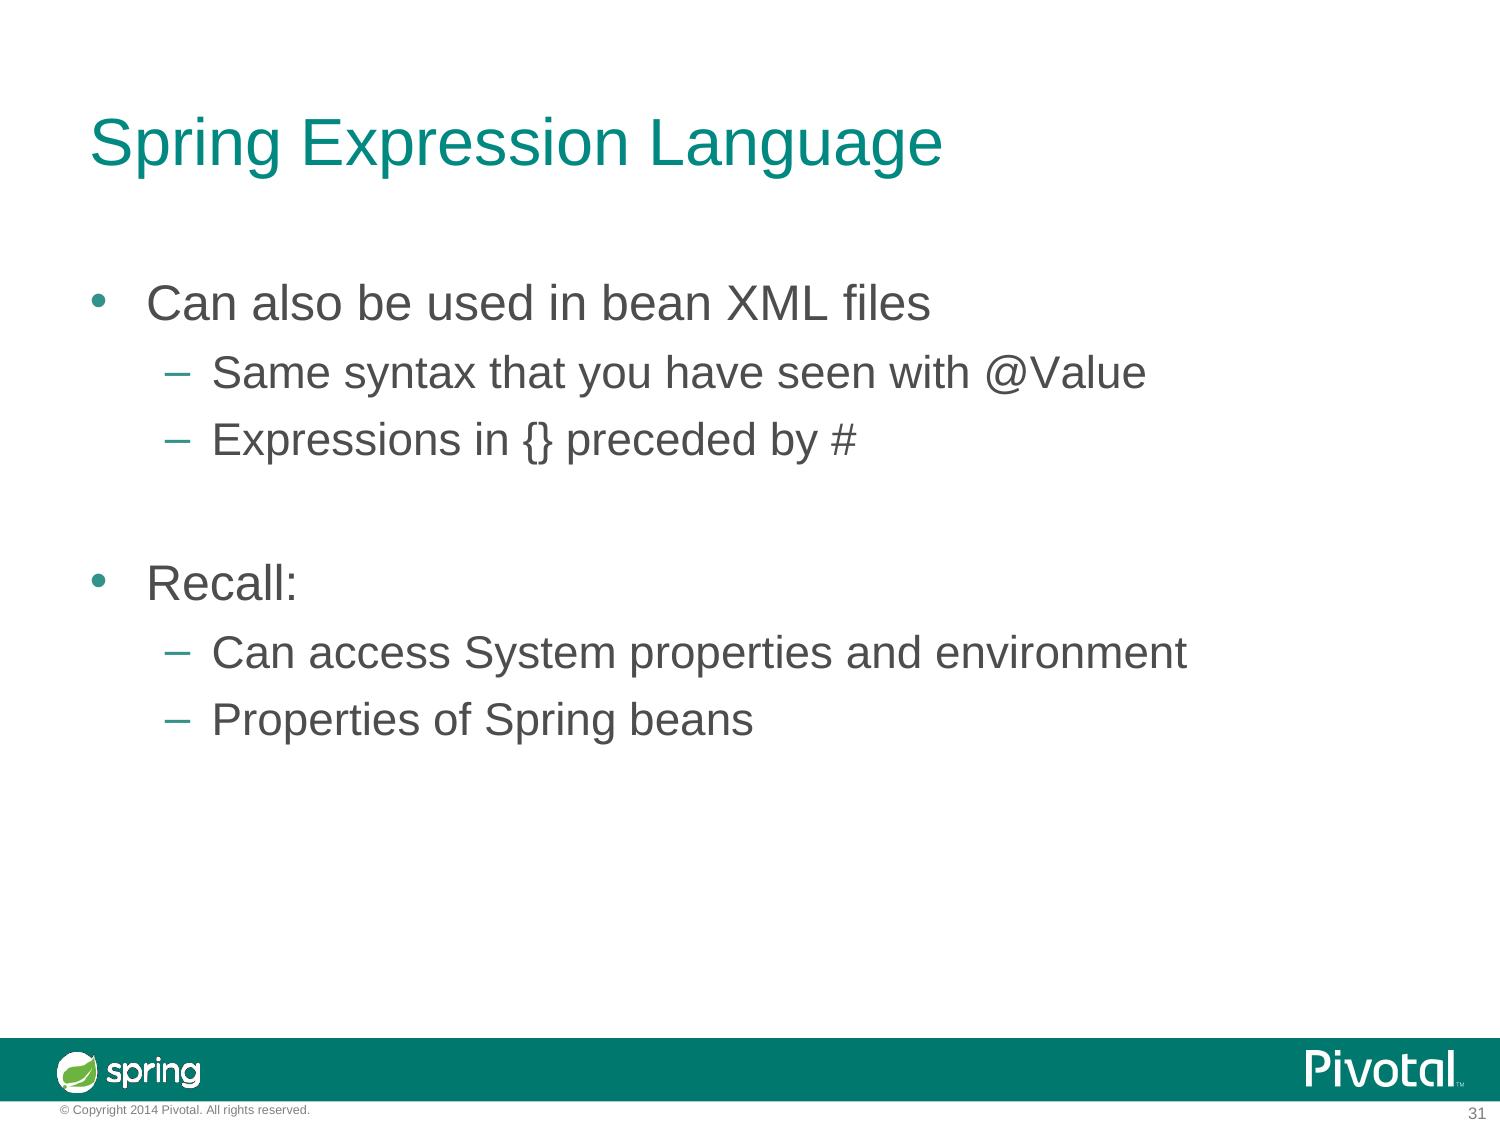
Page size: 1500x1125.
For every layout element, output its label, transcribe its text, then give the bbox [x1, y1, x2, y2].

list Can also be used in bean XML files Same syntax that you have seen with @Value Expressions in {} preceded by # Recall: Can access System properties and environment Properties of Spring beans [75, 262, 1426, 753]
picture [32, 1041, 210, 1103]
picture [1306, 1050, 1464, 1087]
title Spring Expression Language [75, 45, 1426, 233]
